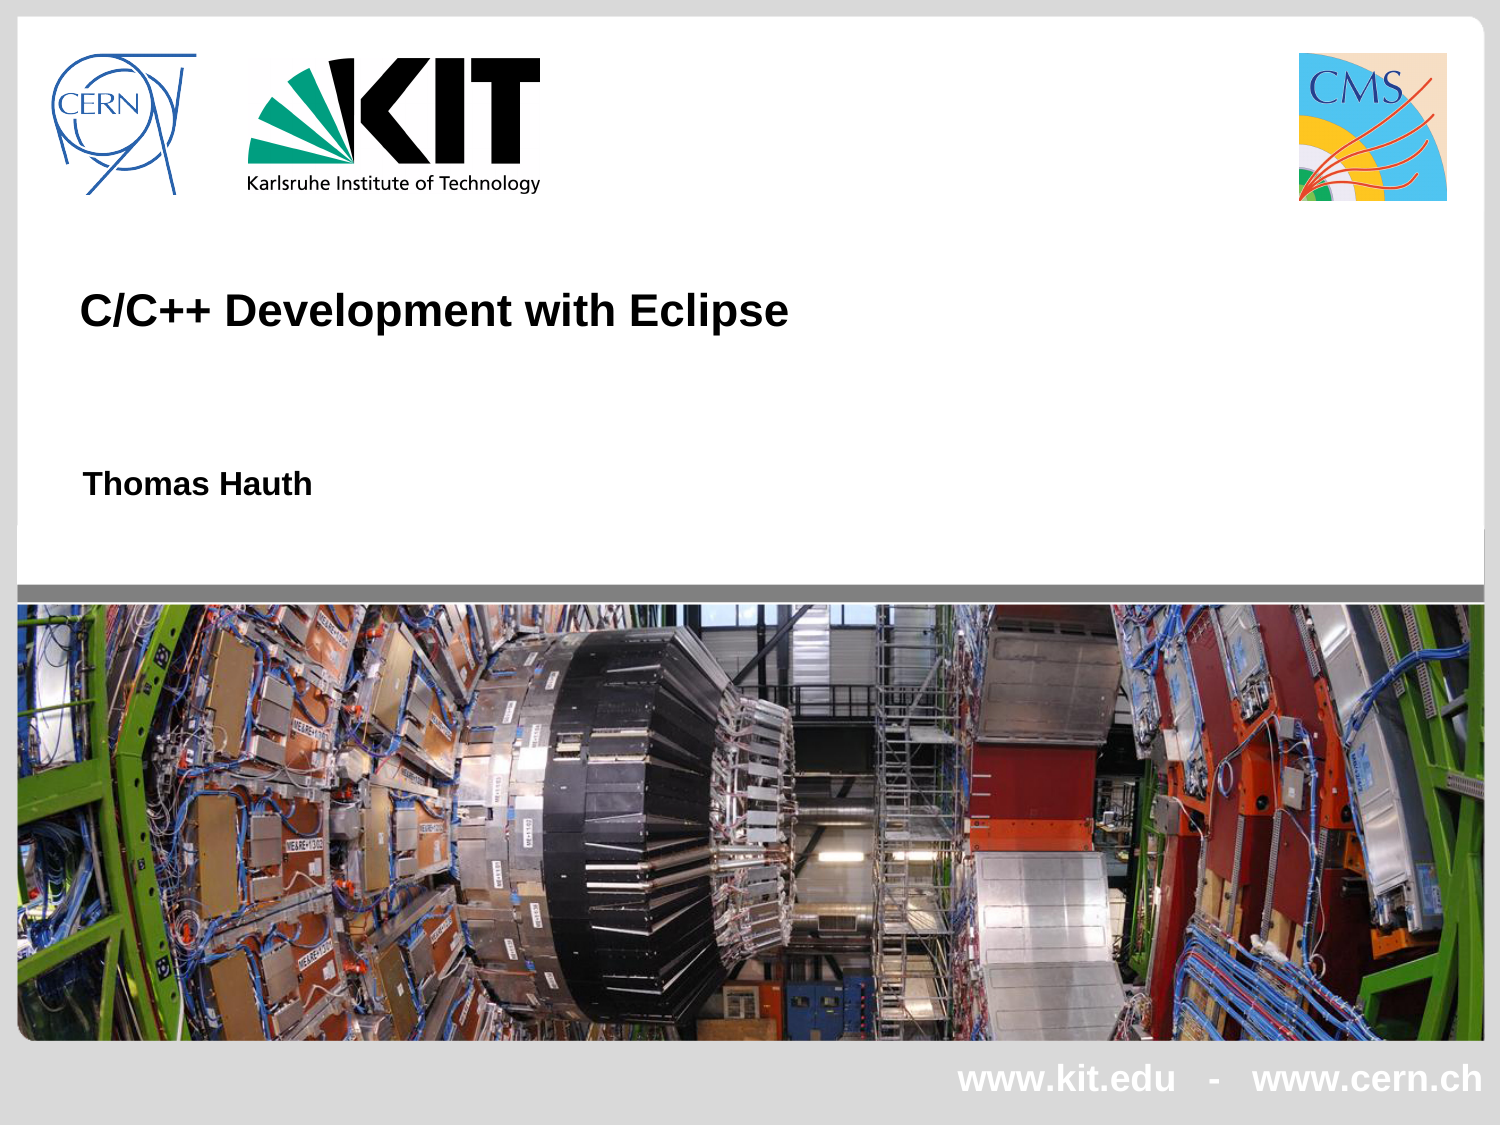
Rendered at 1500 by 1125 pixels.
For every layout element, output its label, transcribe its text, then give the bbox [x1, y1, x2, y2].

text_box C/C++ Development with Eclipse [64, 273, 1442, 392]
text_box Thomas Hauth [82, 462, 1495, 520]
picture [0, 0, 1500, 1125]
